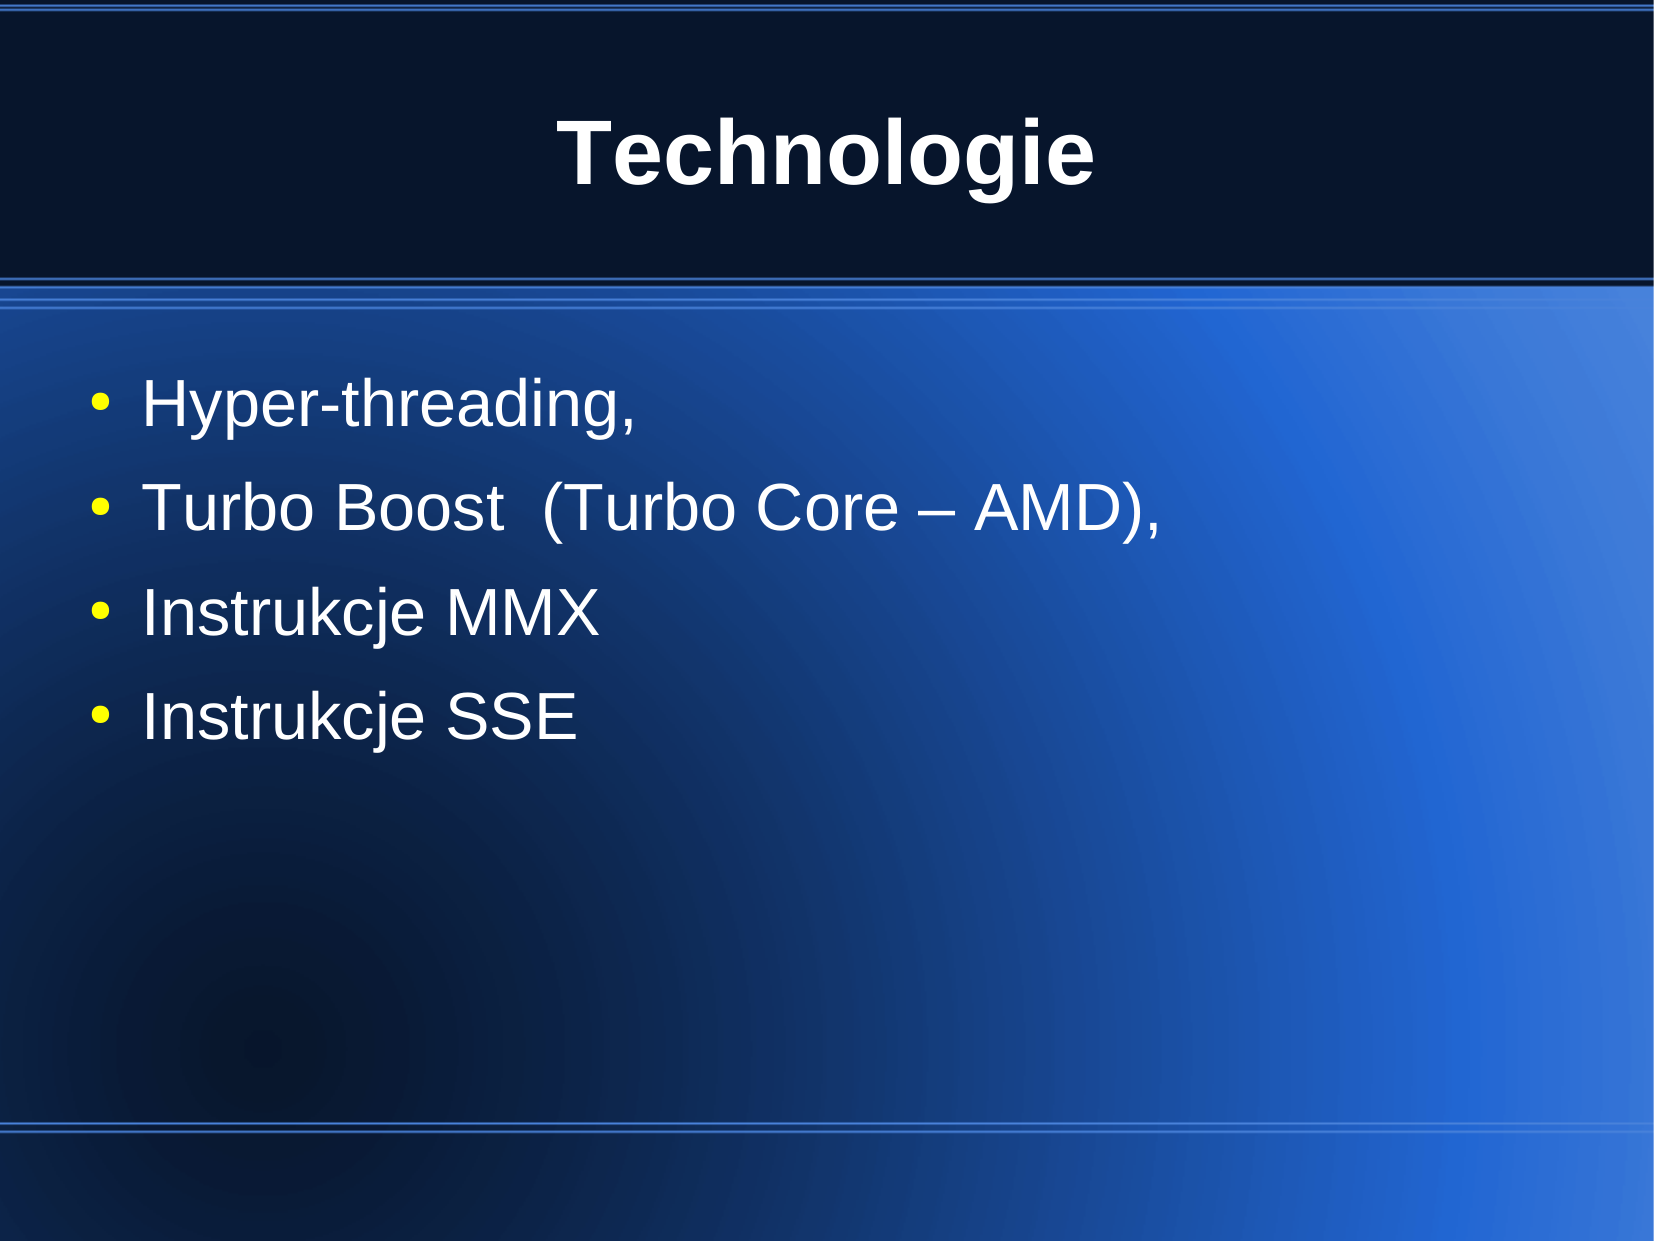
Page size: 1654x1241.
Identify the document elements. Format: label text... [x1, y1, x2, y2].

title Technologie [82, 49, 1571, 257]
picture [0, 0, 1654, 1241]
list Hyper-threading, Turbo Boost (Turbo Core – AMD), Instrukcje MMX Instrukcje SSE [70, 366, 1560, 1071]
